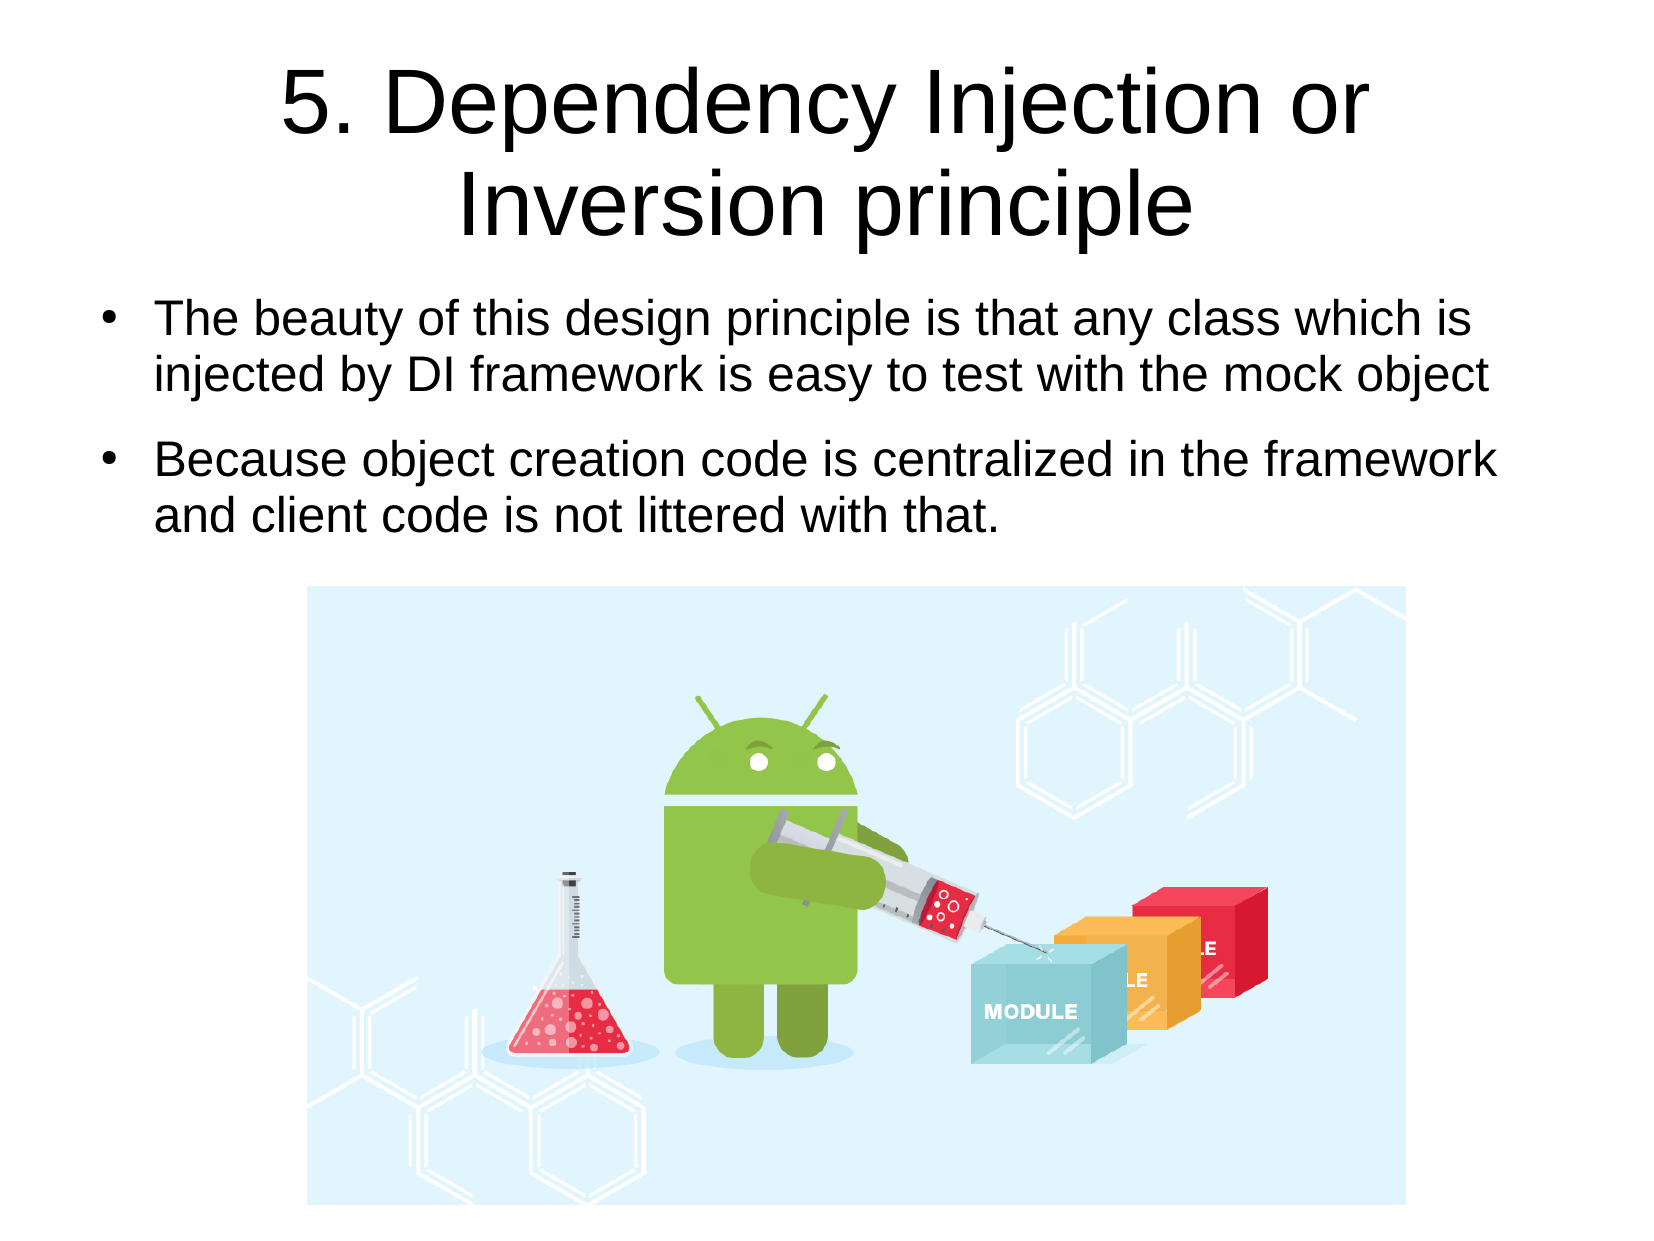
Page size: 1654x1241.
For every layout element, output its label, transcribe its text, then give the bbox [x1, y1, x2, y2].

list The beauty of this design principle is that any class which is injected by DI framework is easy to test with the mock object Because object creation code is centralized in the framework and client code is not littered with that. [82, 290, 1571, 1010]
title 5. Dependency Injection or Inversion principle [82, 49, 1571, 257]
picture [307, 586, 1406, 1205]
